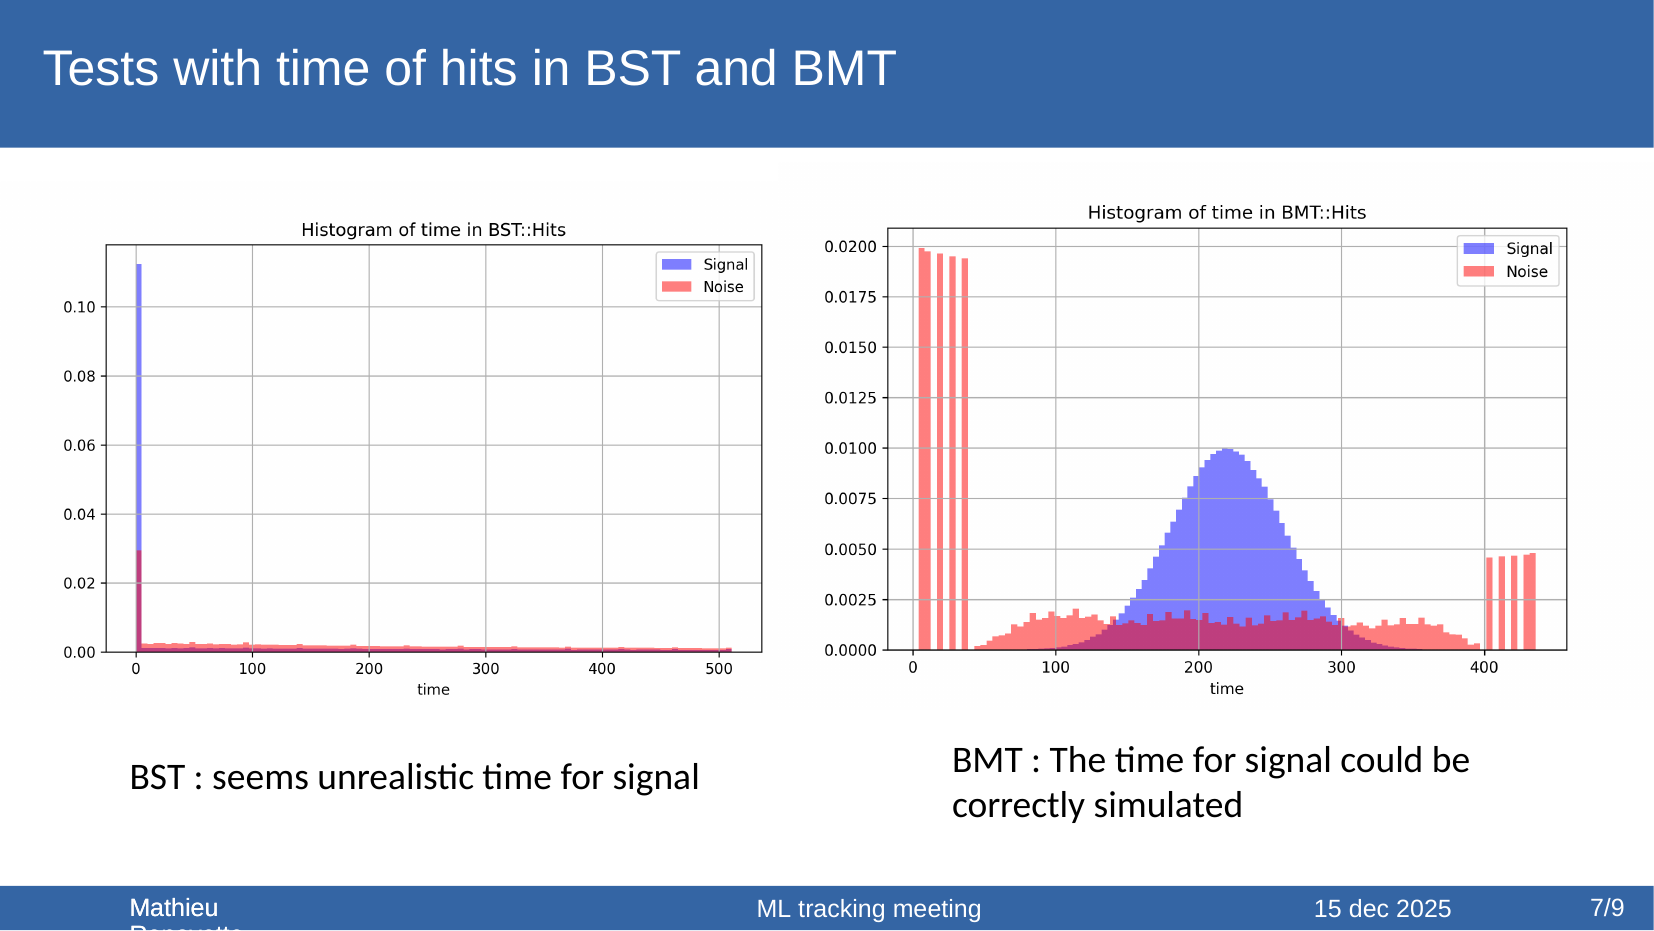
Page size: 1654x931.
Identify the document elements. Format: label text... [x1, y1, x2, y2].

text_box BST : seems unrealistic time for signal [114, 744, 731, 806]
text_box [0, 0, 1654, 148]
text_box [0, 885, 131, 931]
text_box Tests with time of hits in BST and BMT [27, 32, 1192, 106]
text_box Mathieu Ronayette [114, 885, 355, 929]
picture [0, 162, 1654, 710]
text_box 15 dec 2025 [1299, 887, 1536, 931]
text_box [226, 885, 1654, 931]
text_box ML tracking meeting [734, 887, 1010, 931]
text_box BMT : The time for signal could be correctly simulated [937, 727, 1540, 834]
text_box 7/9 [1575, 885, 1654, 930]
